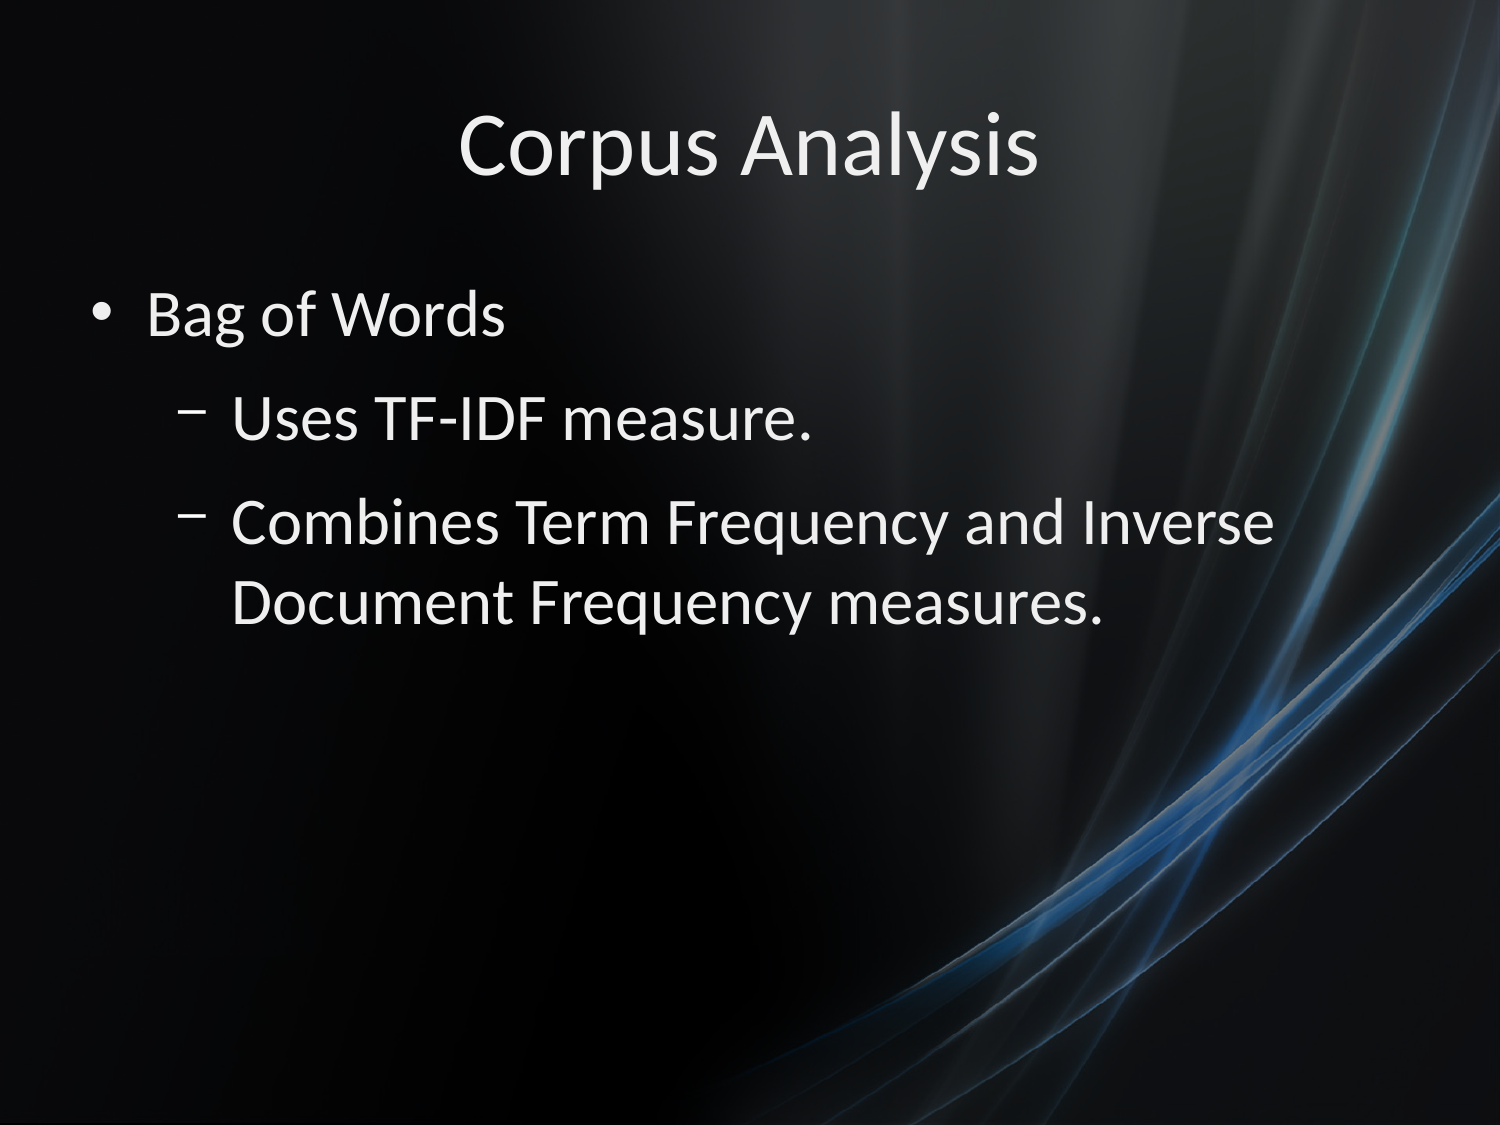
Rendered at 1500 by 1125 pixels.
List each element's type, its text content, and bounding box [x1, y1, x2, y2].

text_box [0, 0, 1500, 1125]
title Corpus Analysis [75, 45, 1425, 233]
list Bag of Words Uses TF-IDF measure. Combines Term Frequency and Inverse Document Frequency measures. [75, 262, 1426, 1005]
